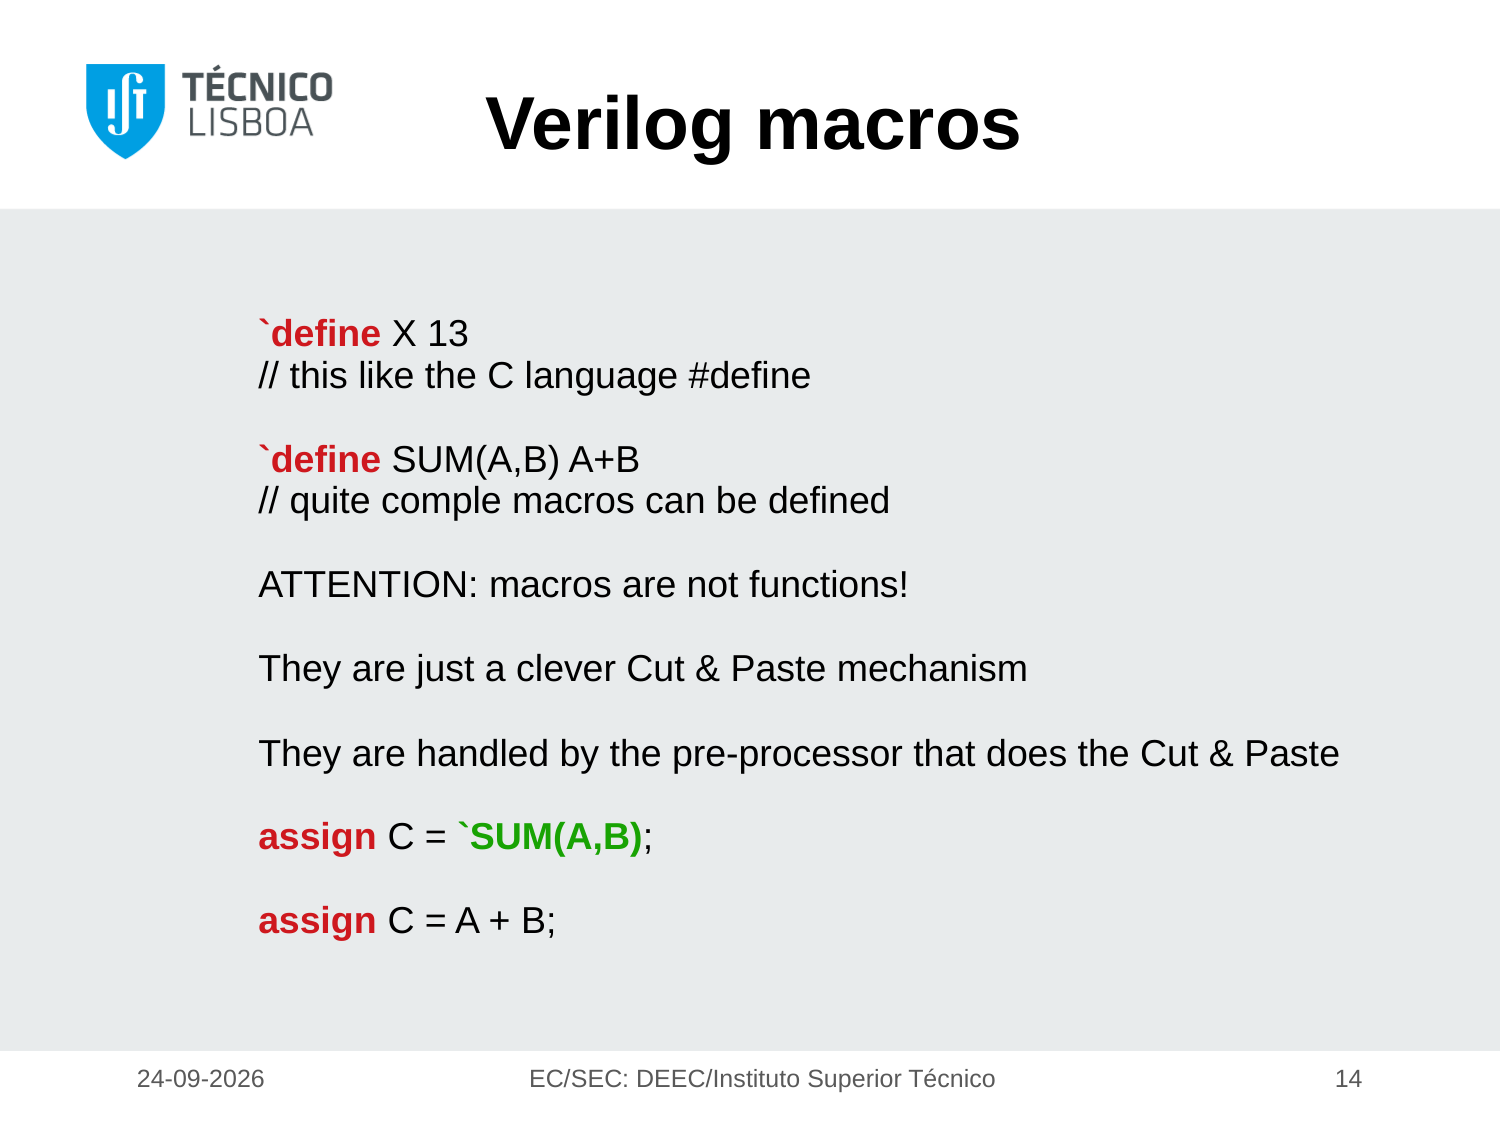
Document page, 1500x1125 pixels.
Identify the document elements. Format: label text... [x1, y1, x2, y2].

picture [0, 0, 1500, 1125]
text_box `define X 13 // this like the C language #define `define SUM(A,B) A+B // quite comple macros can be defined ATTENTION: macros are not functions! They are just a clever Cut & Paste mechanism They are handled by the pre-processor that does the Cut & Paste assign C = `SUM(A,B); assign C = A + B; [243, 304, 1422, 982]
footer EC/SEC: DEEC/Instituto Superior Técnico [512, 1052, 1021, 1103]
title Verilog macros [470, 48, 1500, 192]
slide_number 09-10-2020 [121, 1052, 425, 1103]
slide_number 9 [1077, 1052, 1378, 1103]
